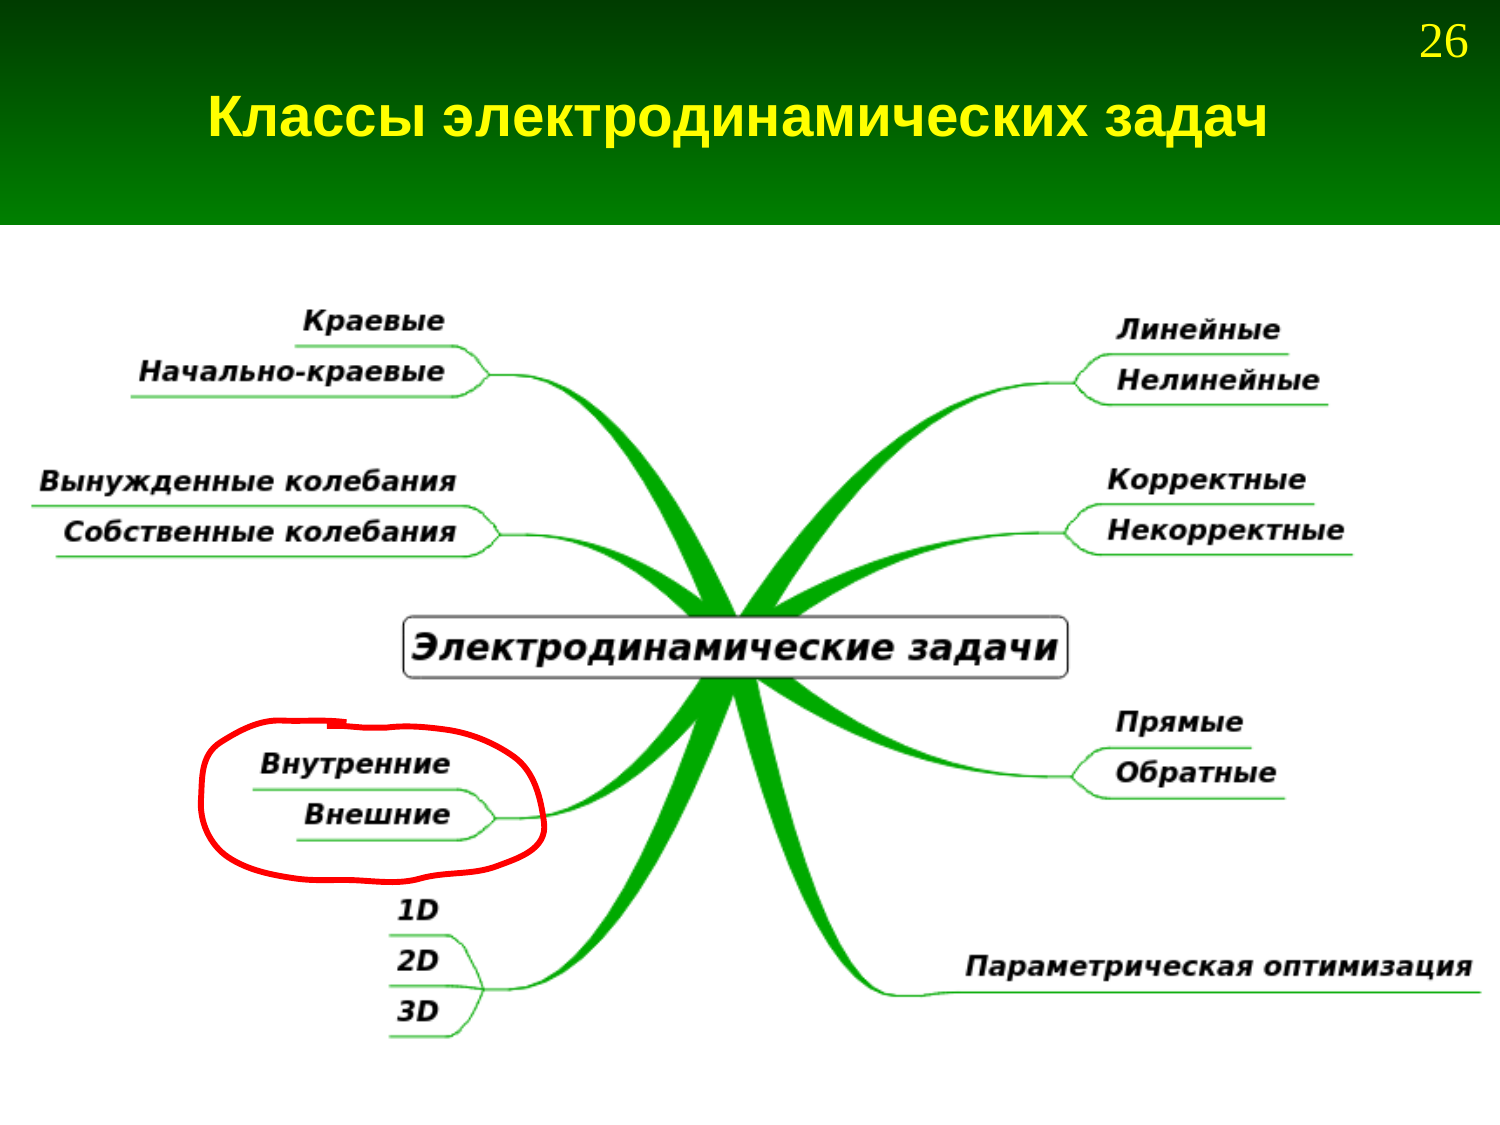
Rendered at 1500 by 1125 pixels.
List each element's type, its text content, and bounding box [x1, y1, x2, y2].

picture [23, 289, 1489, 1046]
title Классы электродинамических задач [88, 18, 1389, 207]
